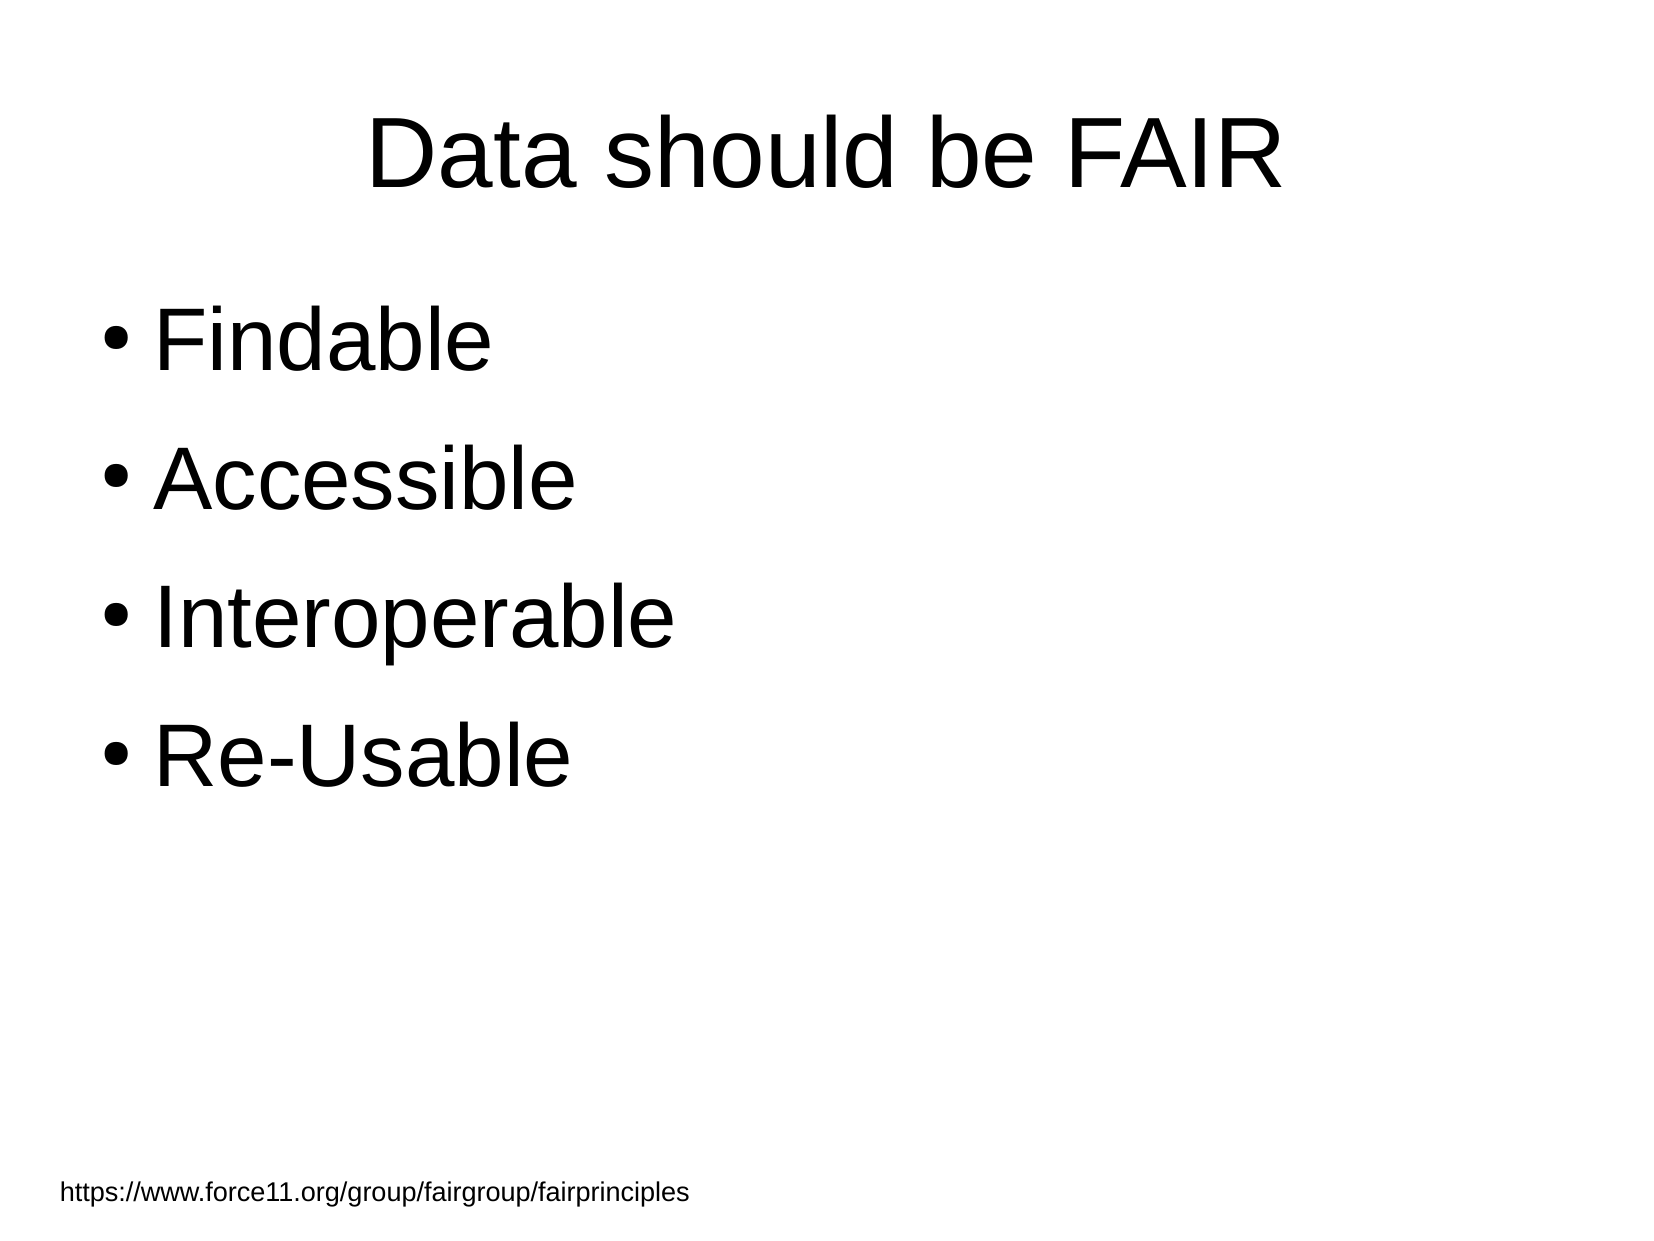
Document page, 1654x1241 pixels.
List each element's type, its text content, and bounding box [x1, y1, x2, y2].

text_box https://www.force11.org/group/fairgroup/fairprinciples [45, 1170, 796, 1241]
title Data should be FAIR [82, 49, 1571, 257]
list Findable Accessible Interoperable Re-Usable [82, 290, 1571, 1010]
